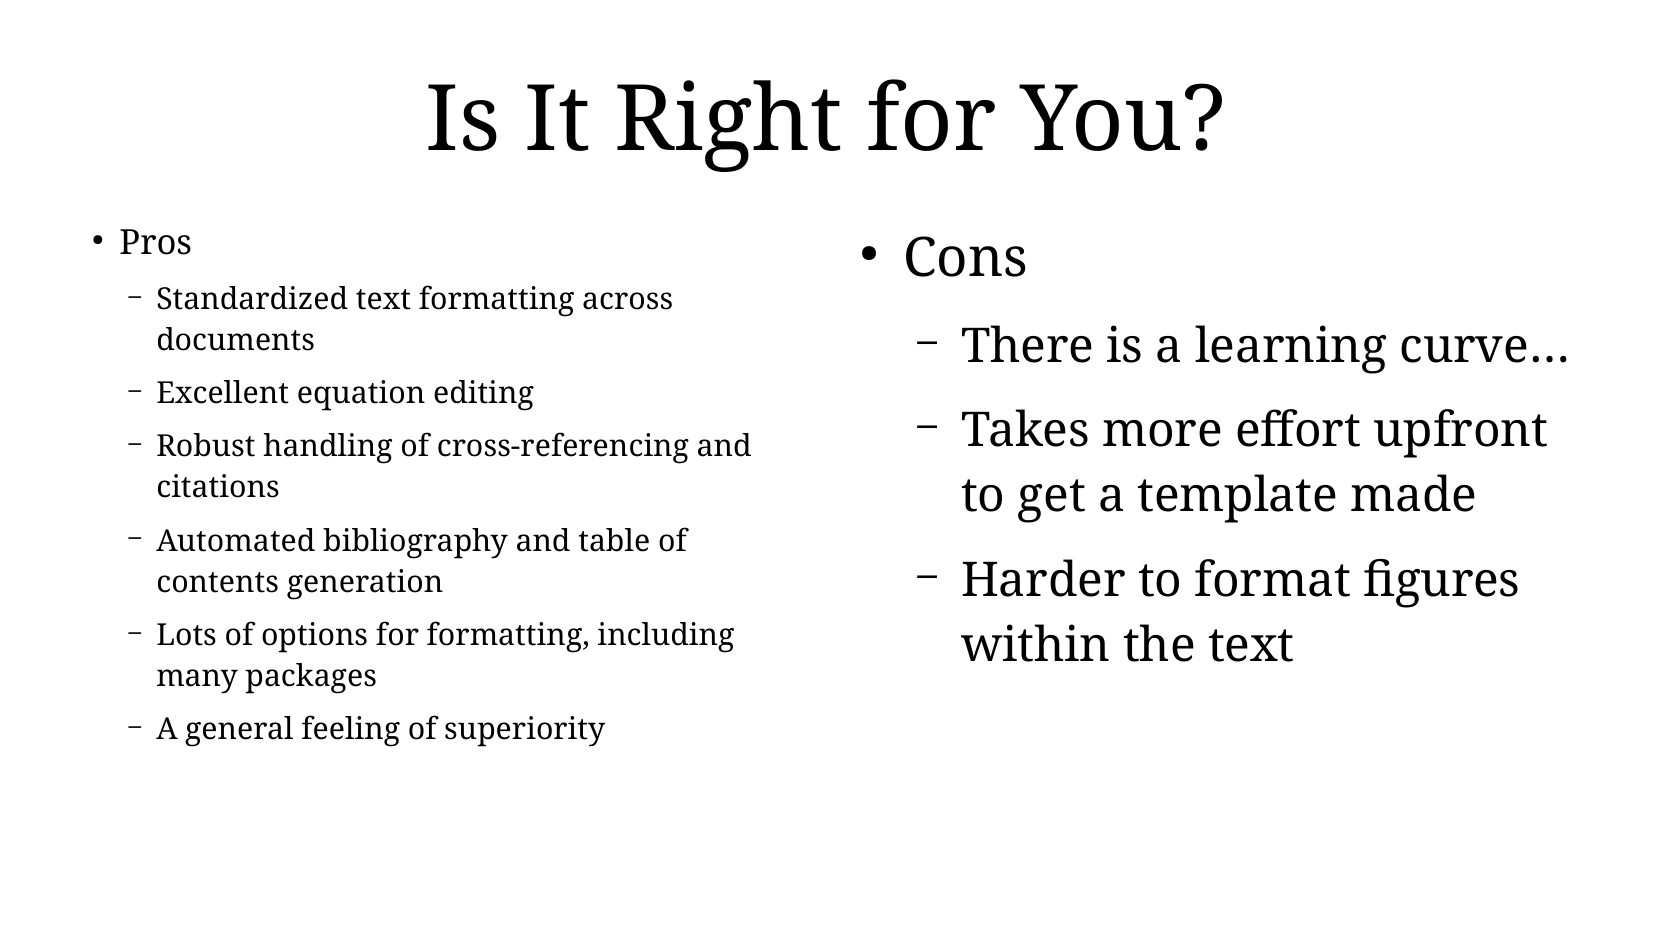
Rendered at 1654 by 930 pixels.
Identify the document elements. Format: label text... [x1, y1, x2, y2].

list Pros Standardized text formatting across documents Excellent equation editing Robust handling of cross-referencing and citations Automated bibliography and table of contents generation Lots of options for formatting, including many packages A general feeling of superiority [82, 217, 809, 757]
list Cons There is a learning curve… Takes more effort upfront to get a template made Harder to format figures within the text [844, 217, 1571, 757]
title Is It Right for You? [82, 37, 1571, 193]
